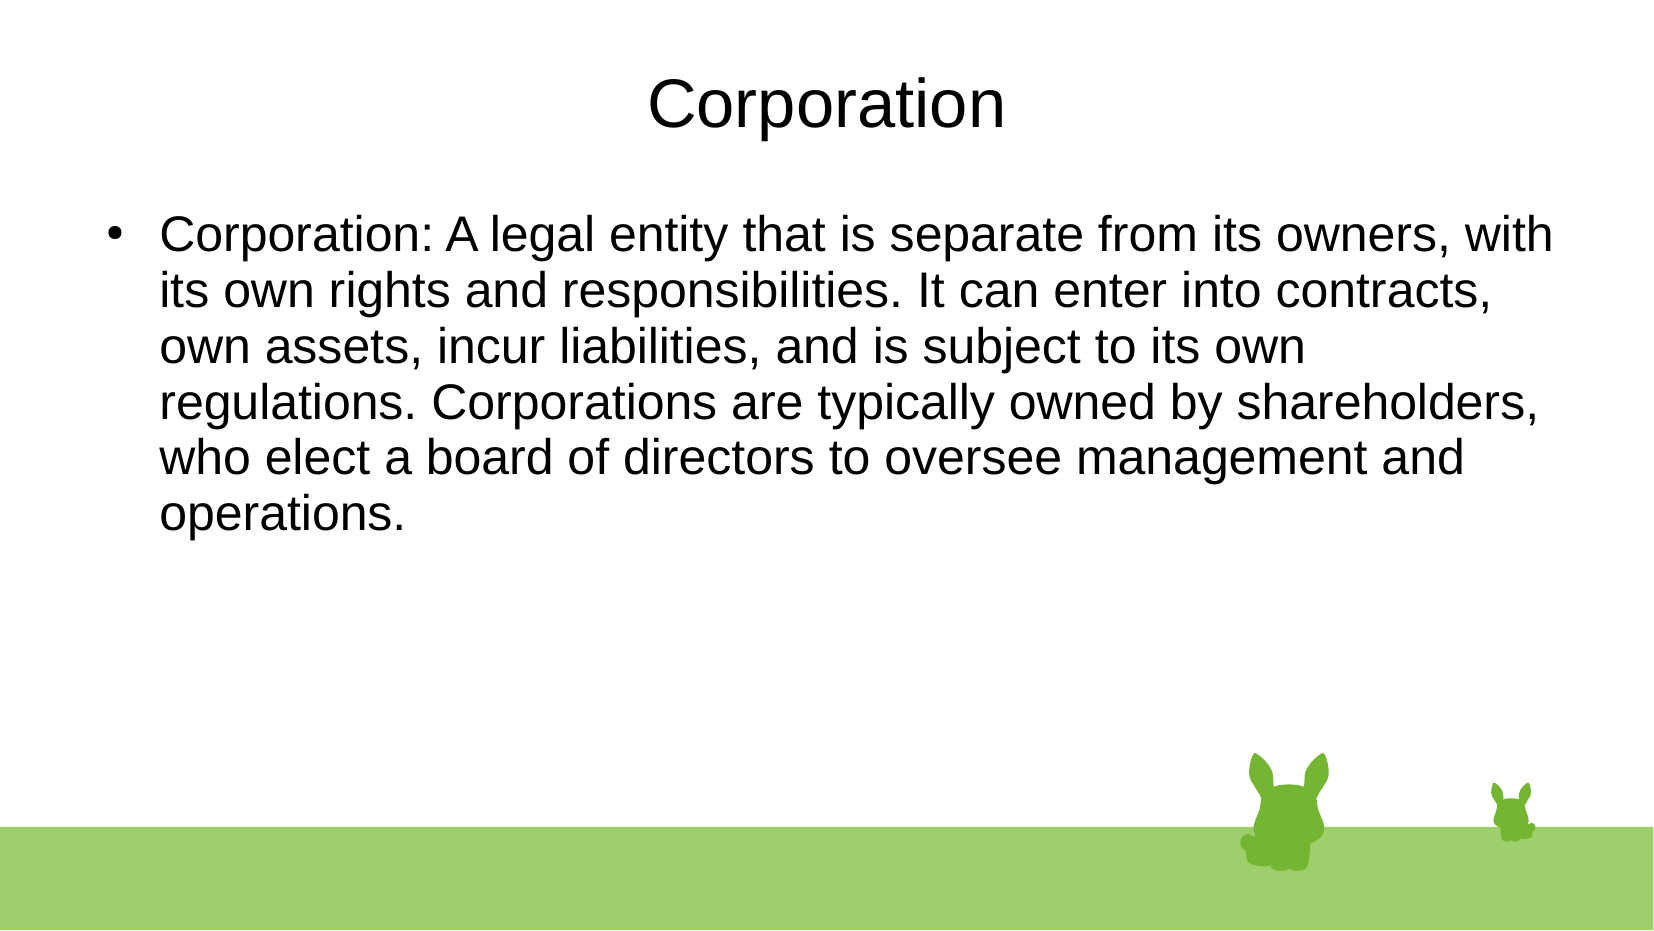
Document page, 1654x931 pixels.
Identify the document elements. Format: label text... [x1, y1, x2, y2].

title Corporation [88, 29, 1565, 178]
list Corporation: A legal entity that is separate from its owners, with its own rights and responsibilities. It can enter into contracts, own assets, incur liabilities, and is subject to its own regulations. Corporations are typically owned by shareholders, who elect a board of directors to oversee management and operations. [88, 206, 1565, 739]
